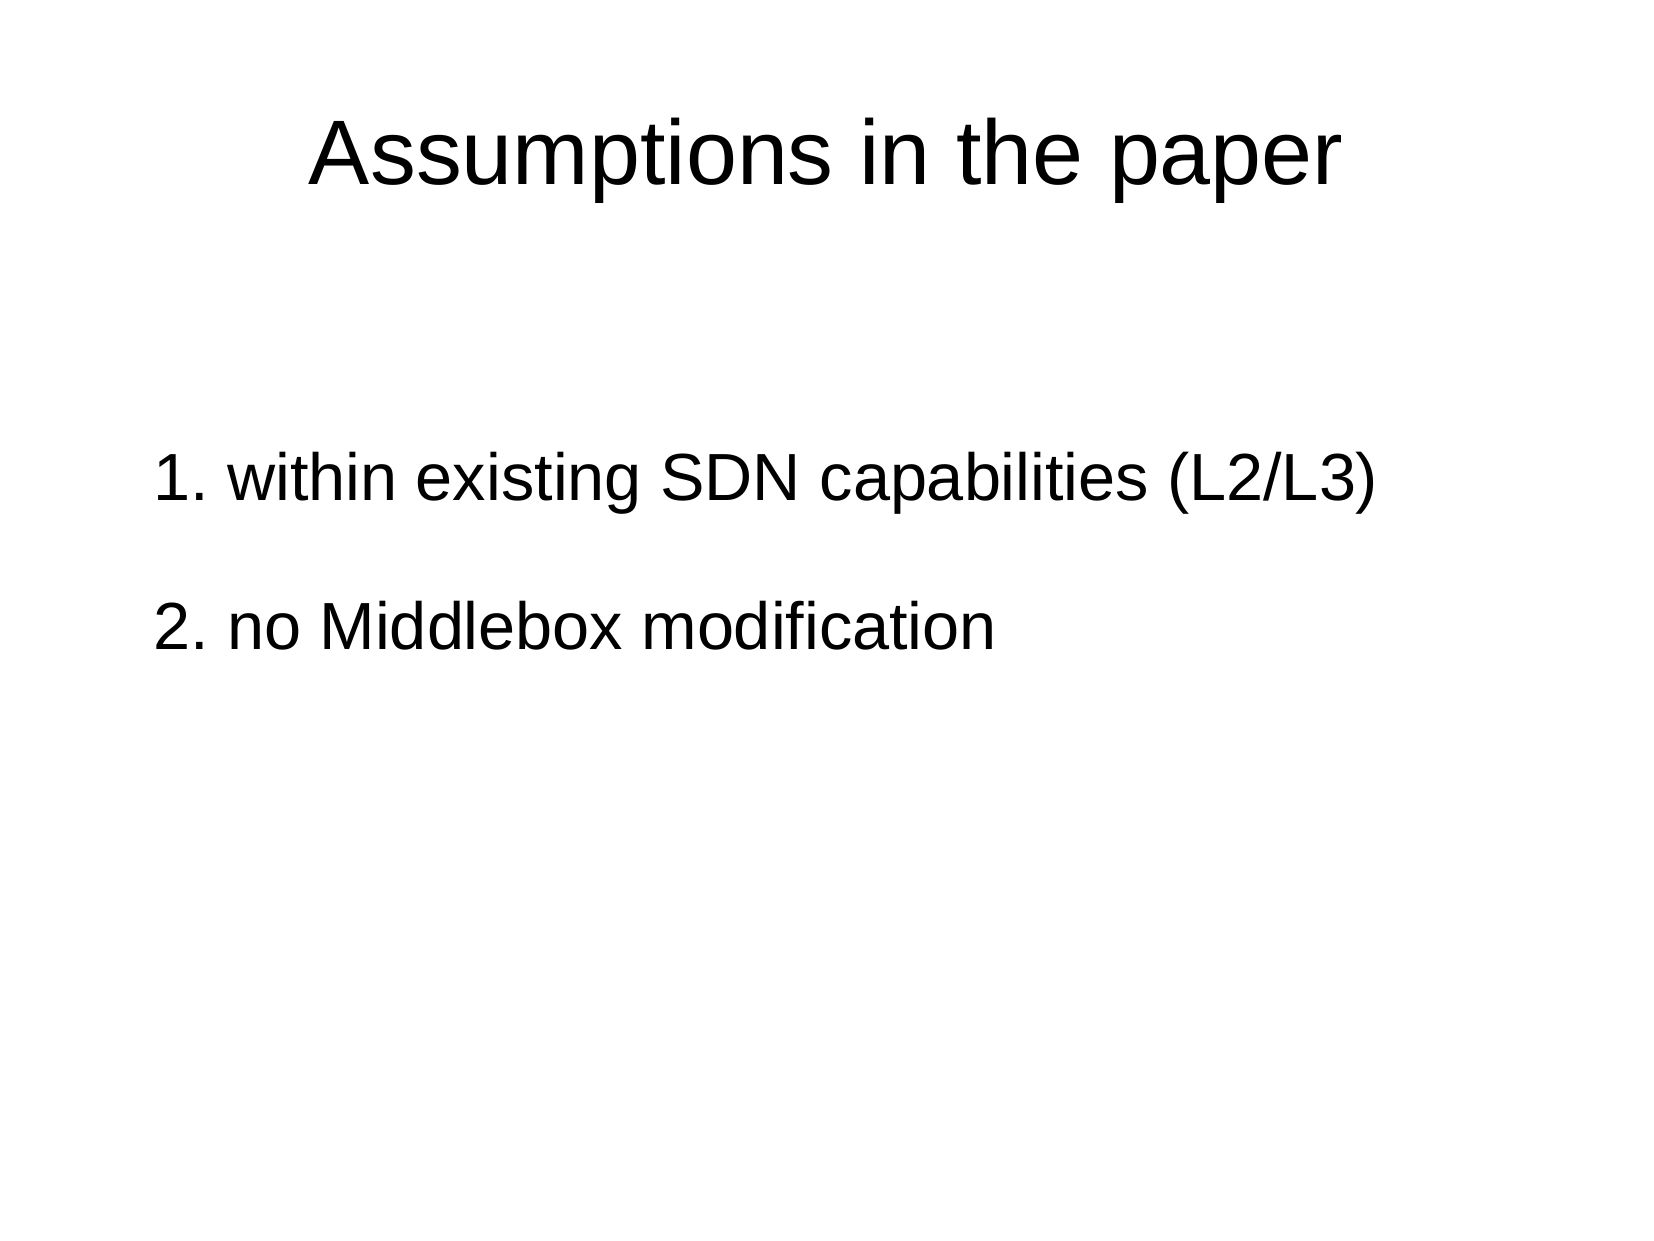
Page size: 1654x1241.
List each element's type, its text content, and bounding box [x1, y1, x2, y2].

list 1. within existing SDN capabilities (L2/L3) 2. no Middlebox modification [82, 290, 1571, 1109]
title Assumptions in the paper [82, 49, 1571, 257]
